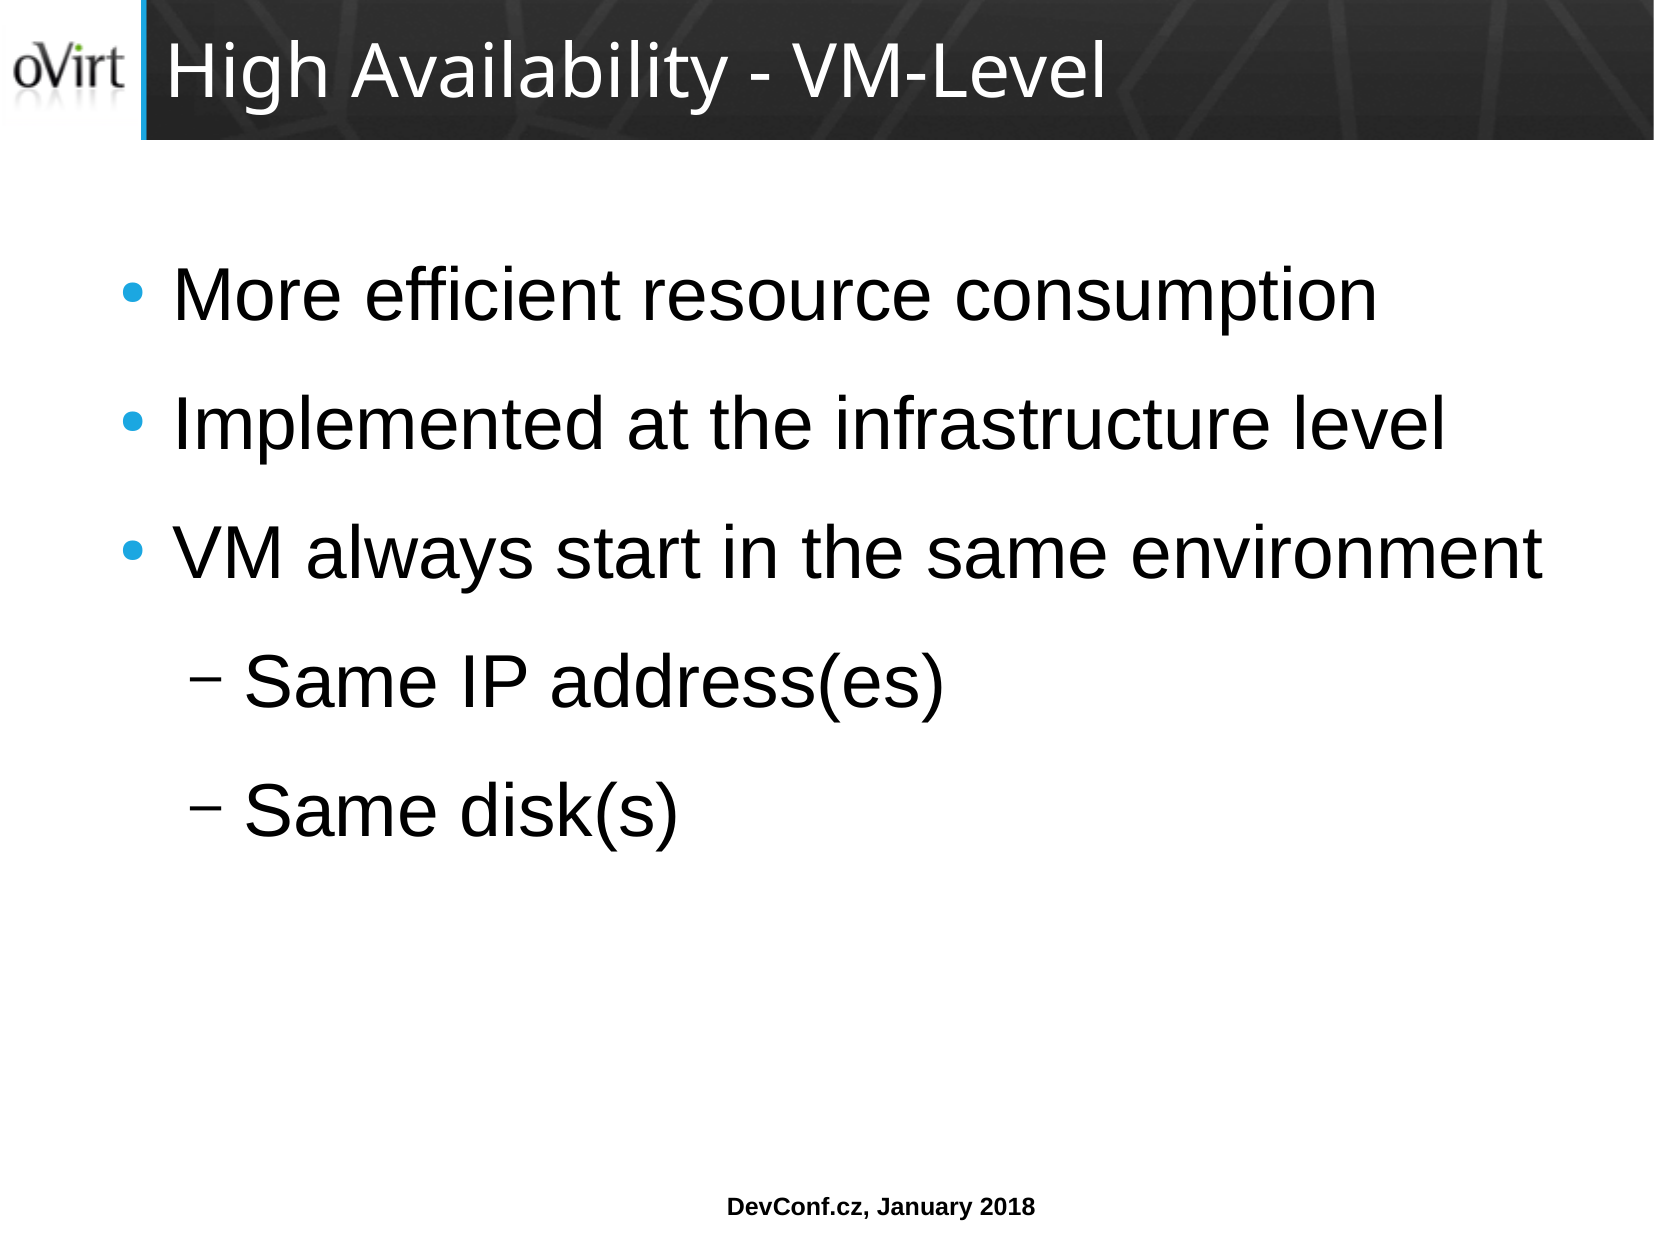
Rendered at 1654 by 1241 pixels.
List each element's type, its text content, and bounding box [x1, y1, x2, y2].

text_box More efficient resource consumption Implemented at the infrastructure level VM always start in the same environment Same IP address(es) Same disk(s) [86, 244, 1576, 1126]
title High Availability - VM-Level [164, 11, 1653, 126]
picture [0, 0, 1654, 140]
